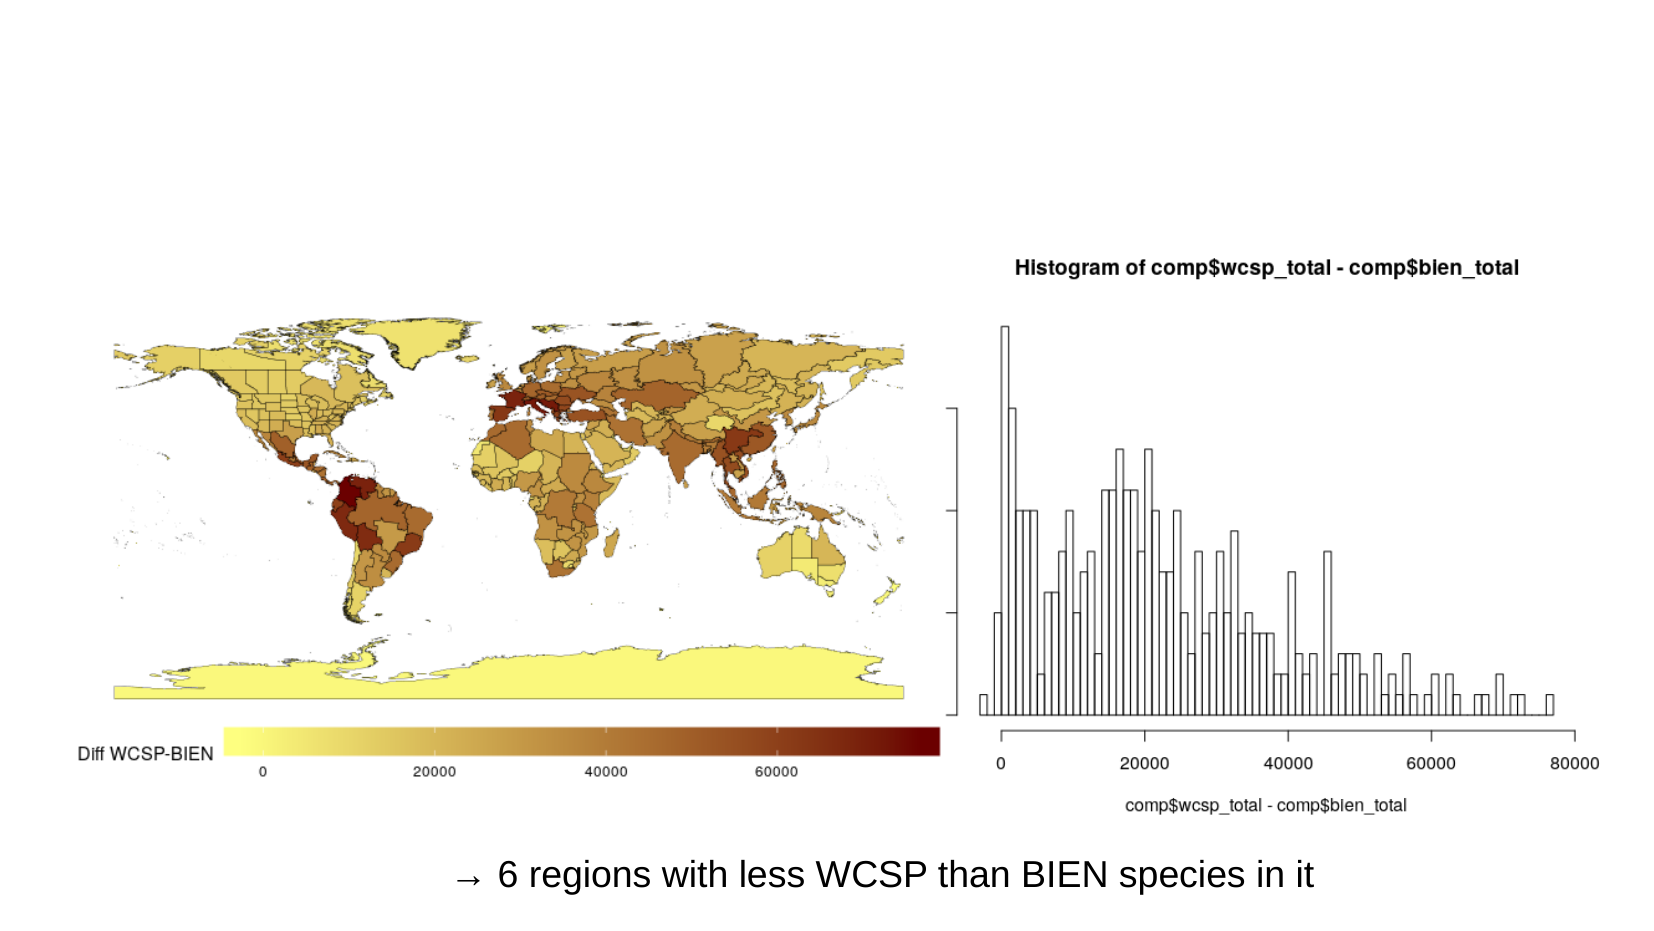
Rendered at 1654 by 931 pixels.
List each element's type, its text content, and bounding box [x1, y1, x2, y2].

text_box → 6 regions with less WCSP than BIEN species in it [435, 846, 1336, 931]
picture [75, 224, 1621, 856]
